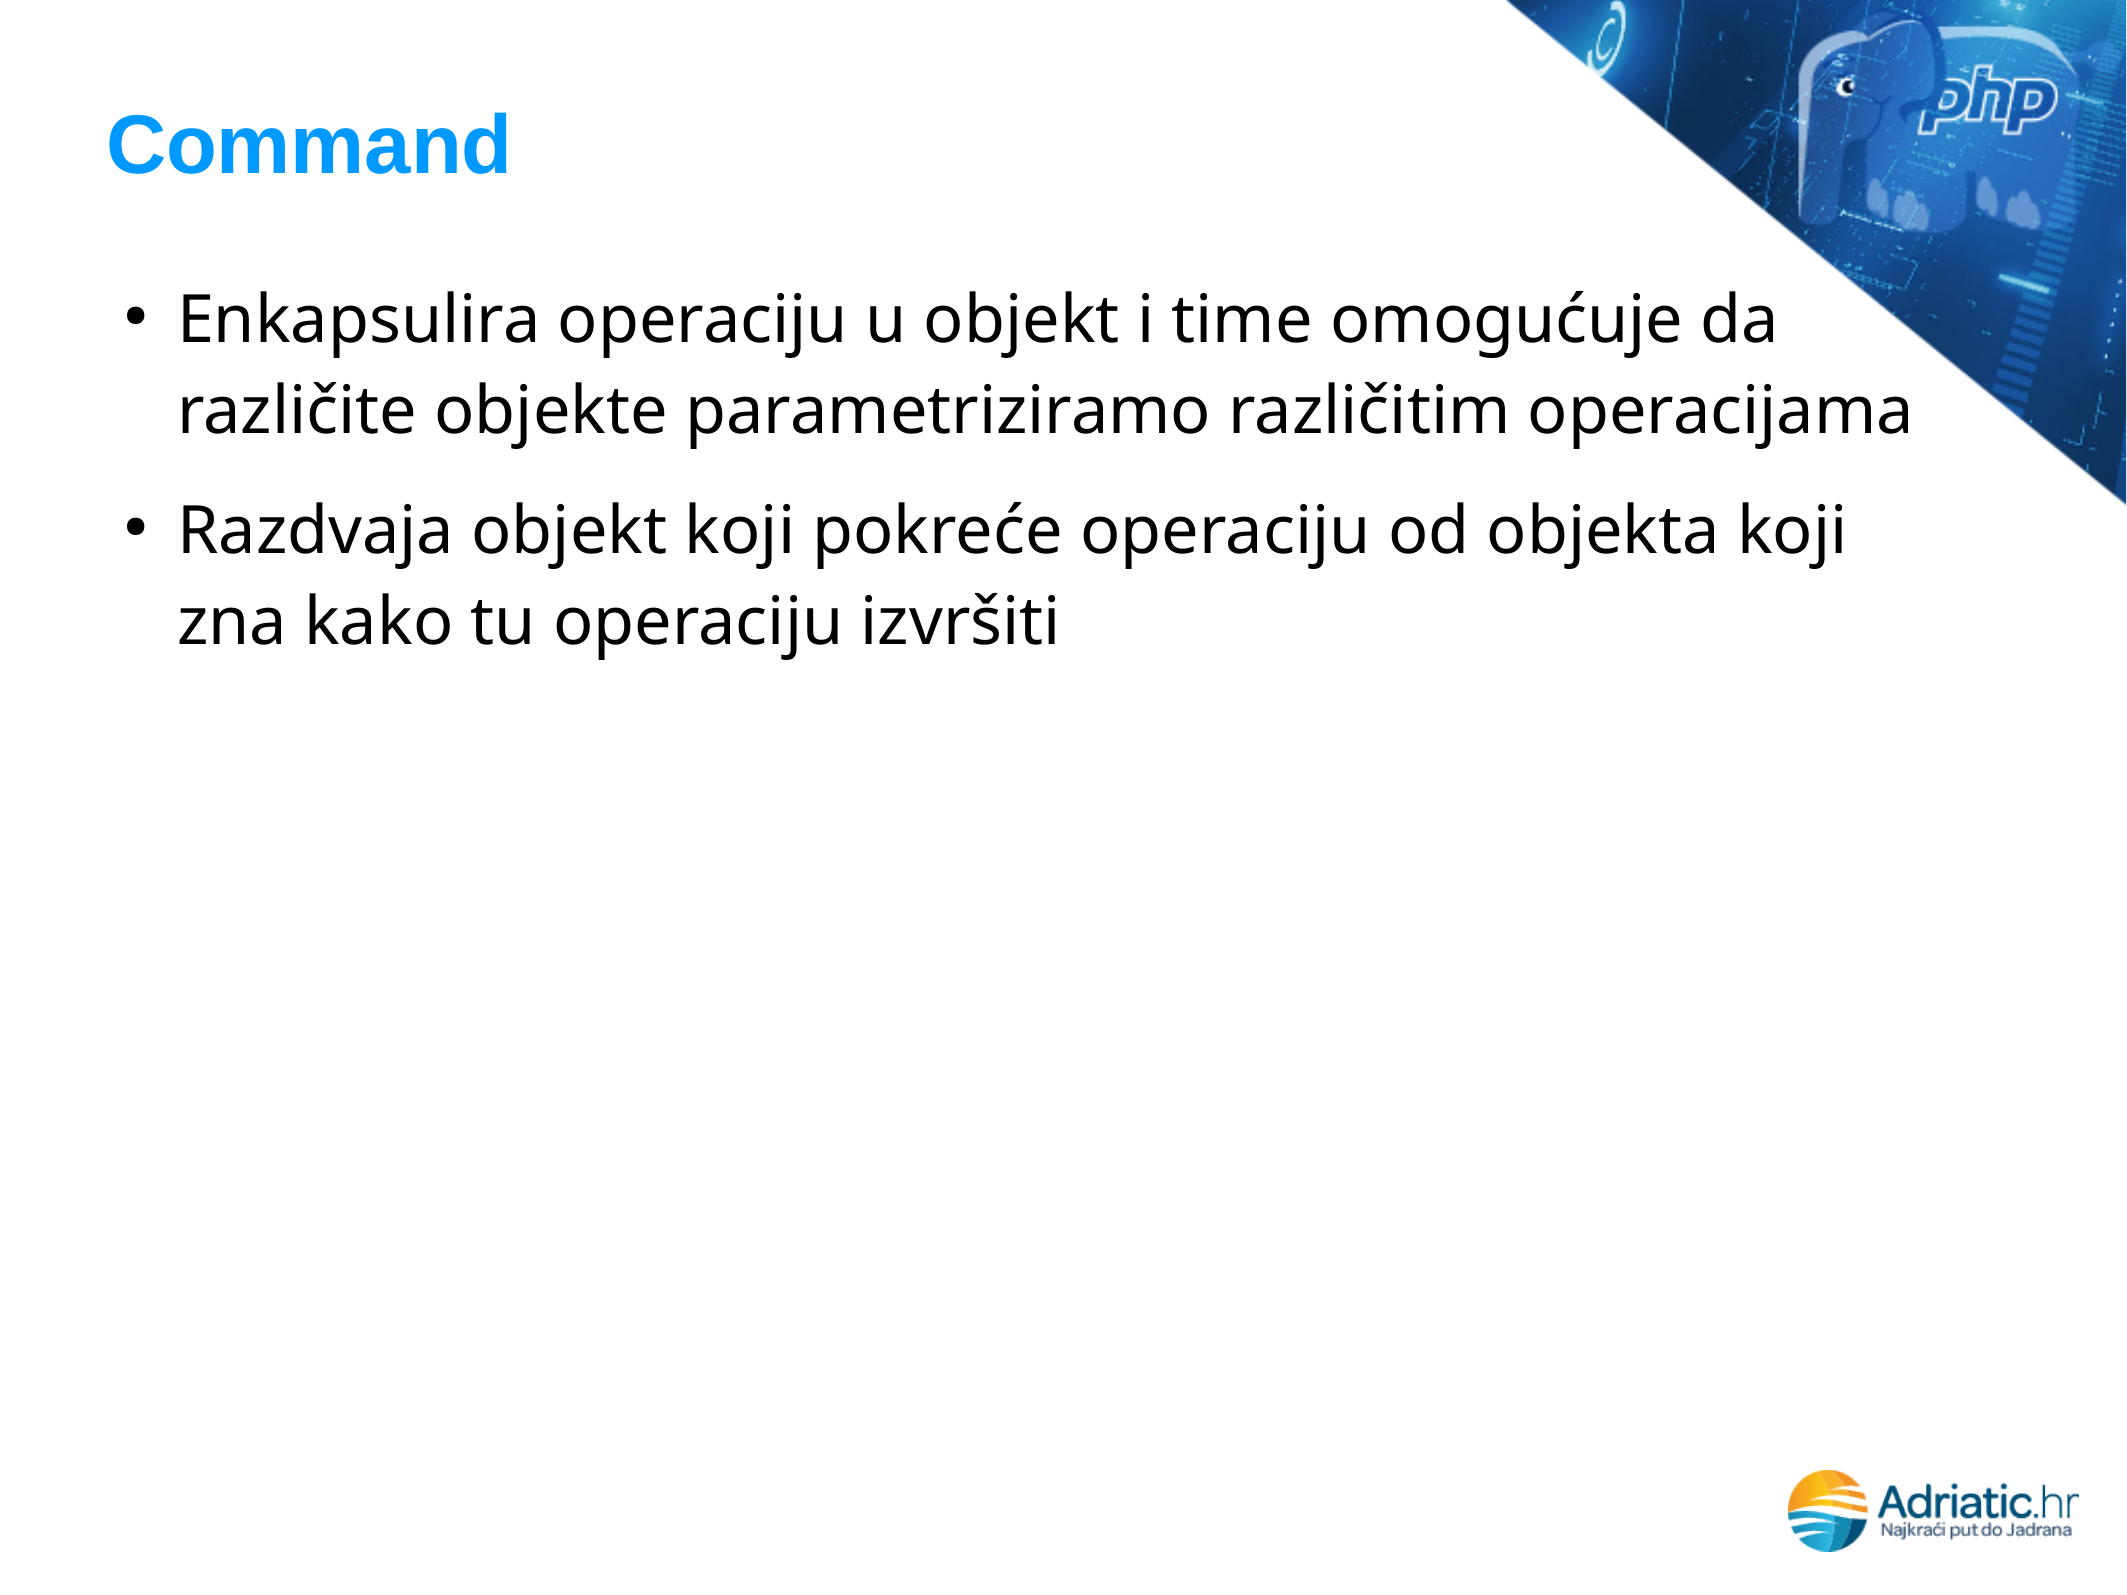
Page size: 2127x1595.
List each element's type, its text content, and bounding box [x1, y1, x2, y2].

title Command [106, 70, 1630, 219]
picture [1788, 1470, 2079, 1552]
list Enkapsulira operaciju u objekt i time omogućuje da različite objekte parametriziramo različitim operacijama Razdvaja objekt koji pokreće operaciju od objekta koji zna kako tu operaciju izvršiti [106, 271, 1926, 1453]
picture [1505, 0, 2127, 625]
